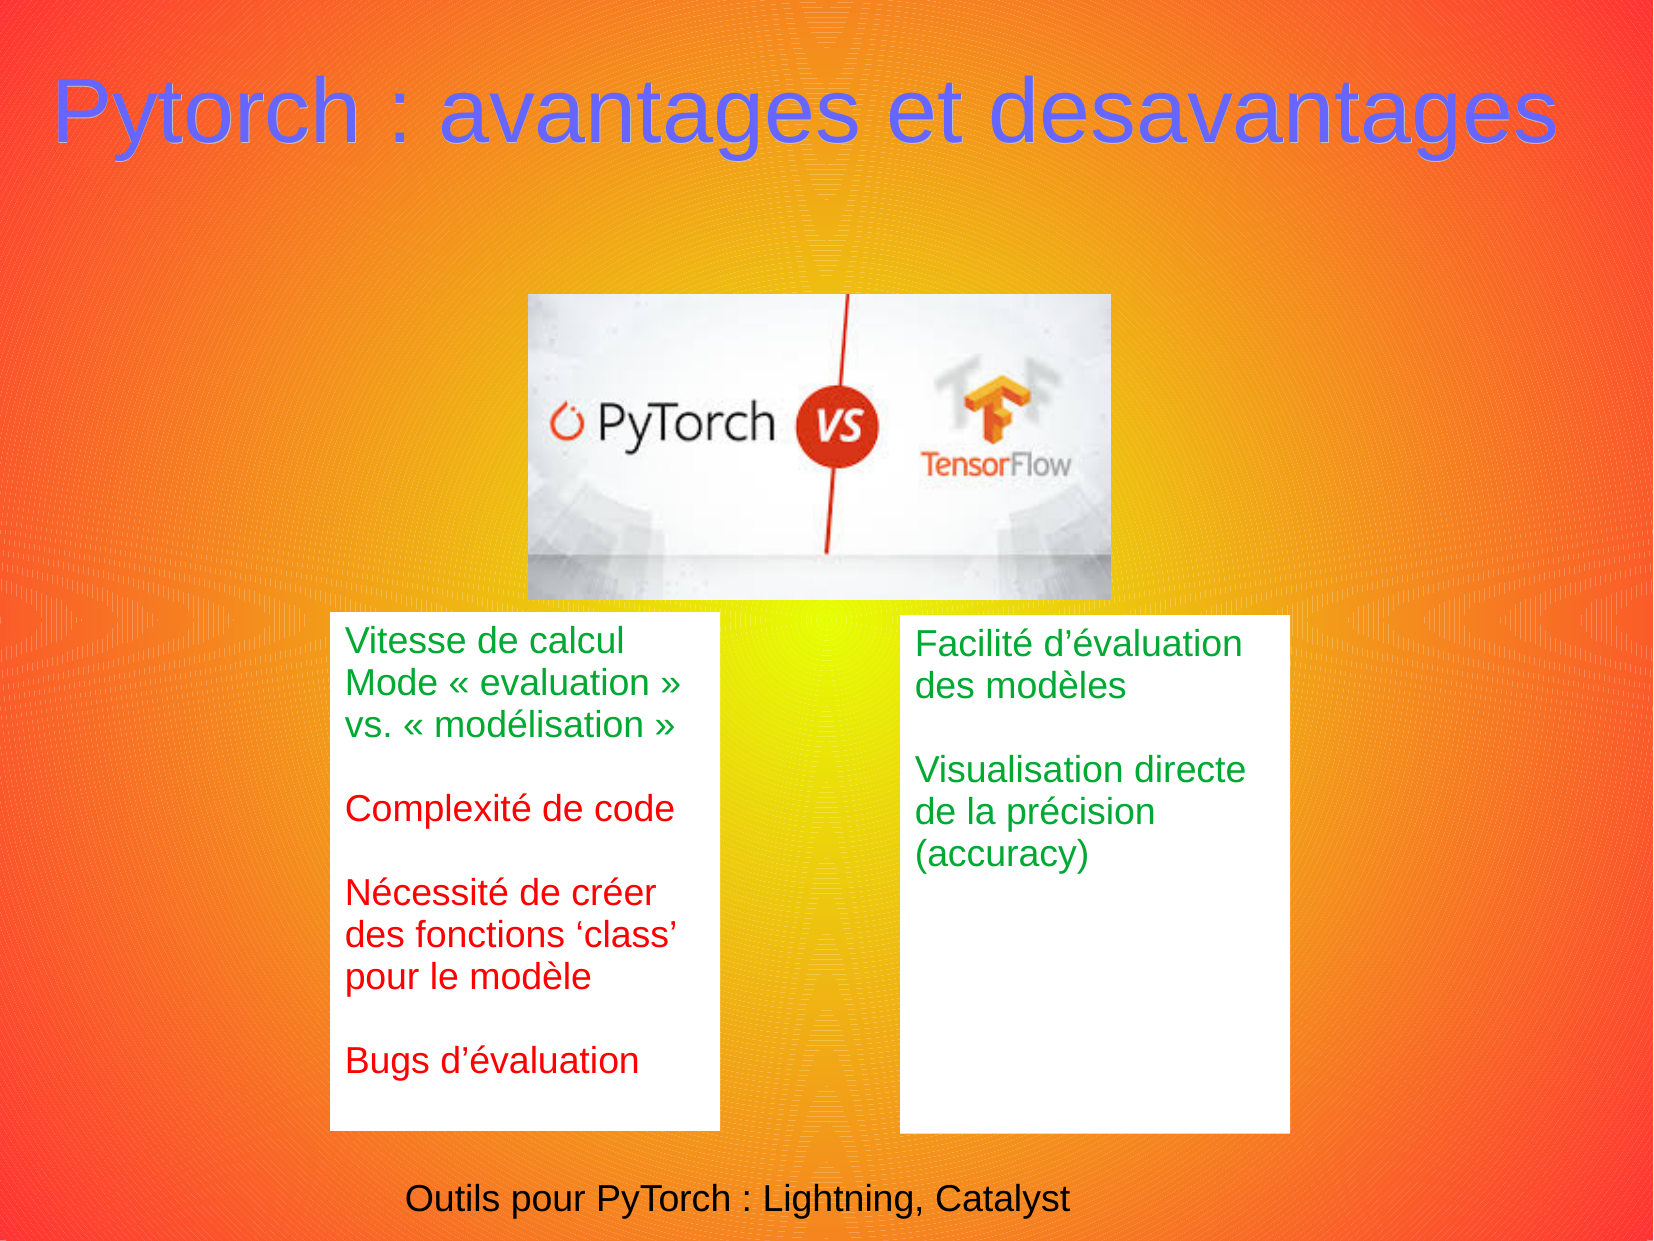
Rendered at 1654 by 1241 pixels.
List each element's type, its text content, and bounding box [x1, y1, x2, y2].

title Pytorch : avantages et desavantages [30, 8, 1608, 214]
picture [528, 294, 1111, 601]
text_box Vitesse de calcul Mode « evaluation » vs. « modélisation » Complexité de code Nécessité de créer des fonctions ‘class’ pour le modèle Bugs d’évaluation [330, 612, 721, 1131]
text_box Outils pour PyTorch : Lightning, Catalyst [390, 1170, 1186, 1227]
text_box Facilité d’évaluation des modèles Visualisation directe de la précision (accuracy) [900, 615, 1291, 1134]
